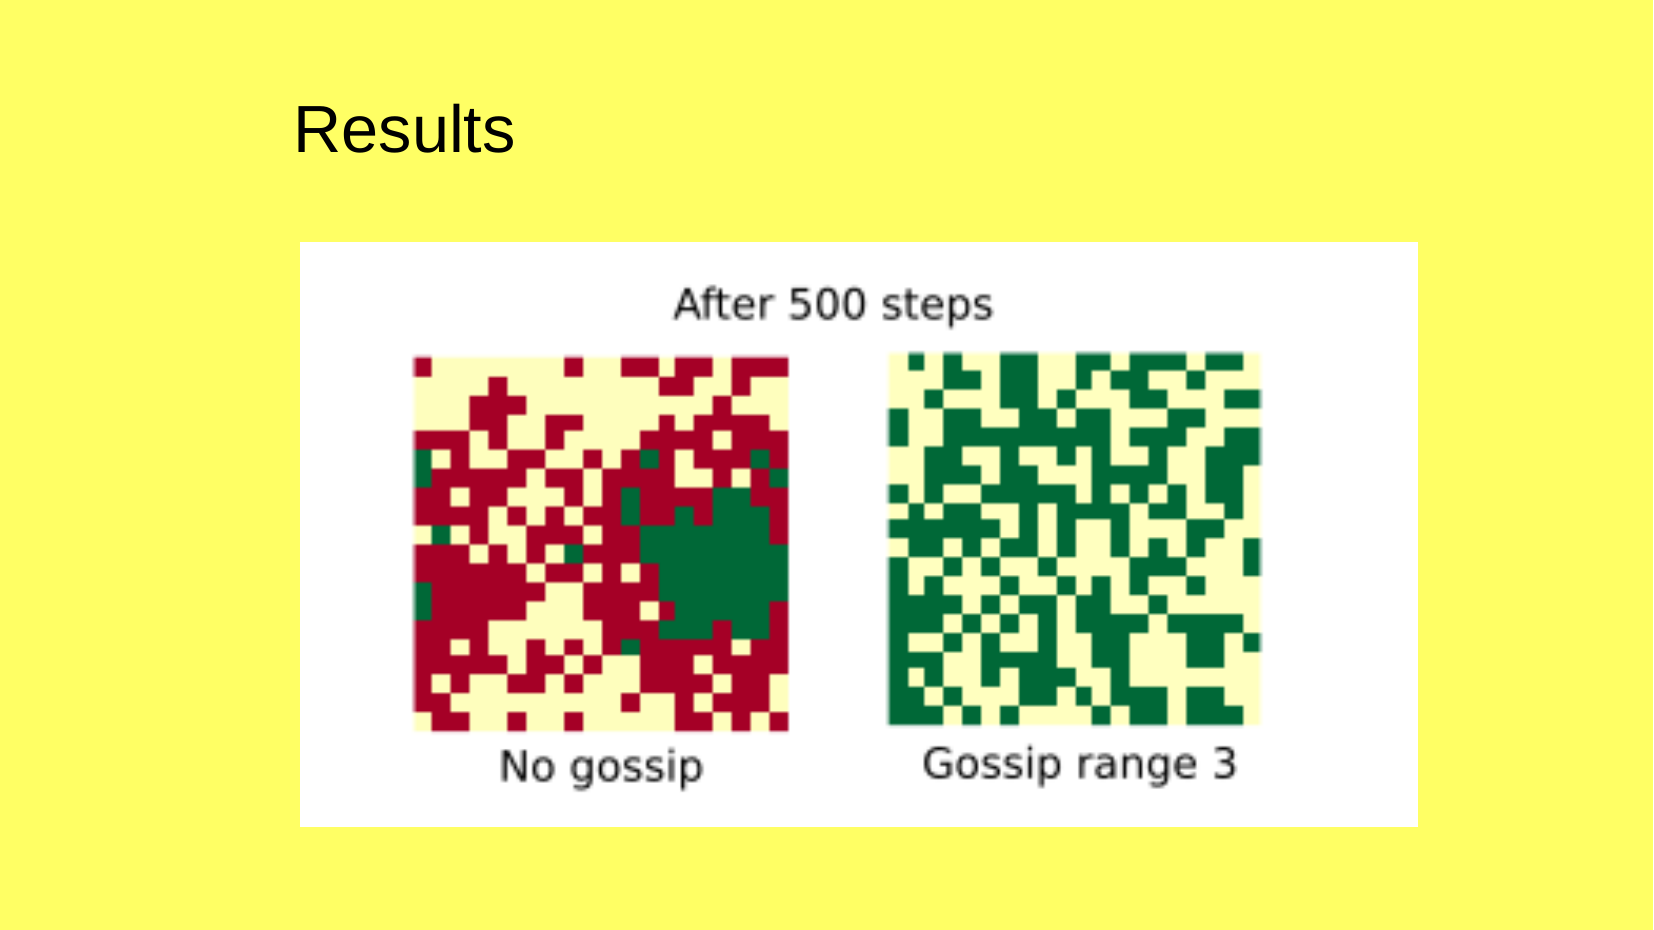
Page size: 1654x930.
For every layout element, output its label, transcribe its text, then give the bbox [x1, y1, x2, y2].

text_box Results [278, 84, 531, 175]
picture [300, 242, 1418, 827]
